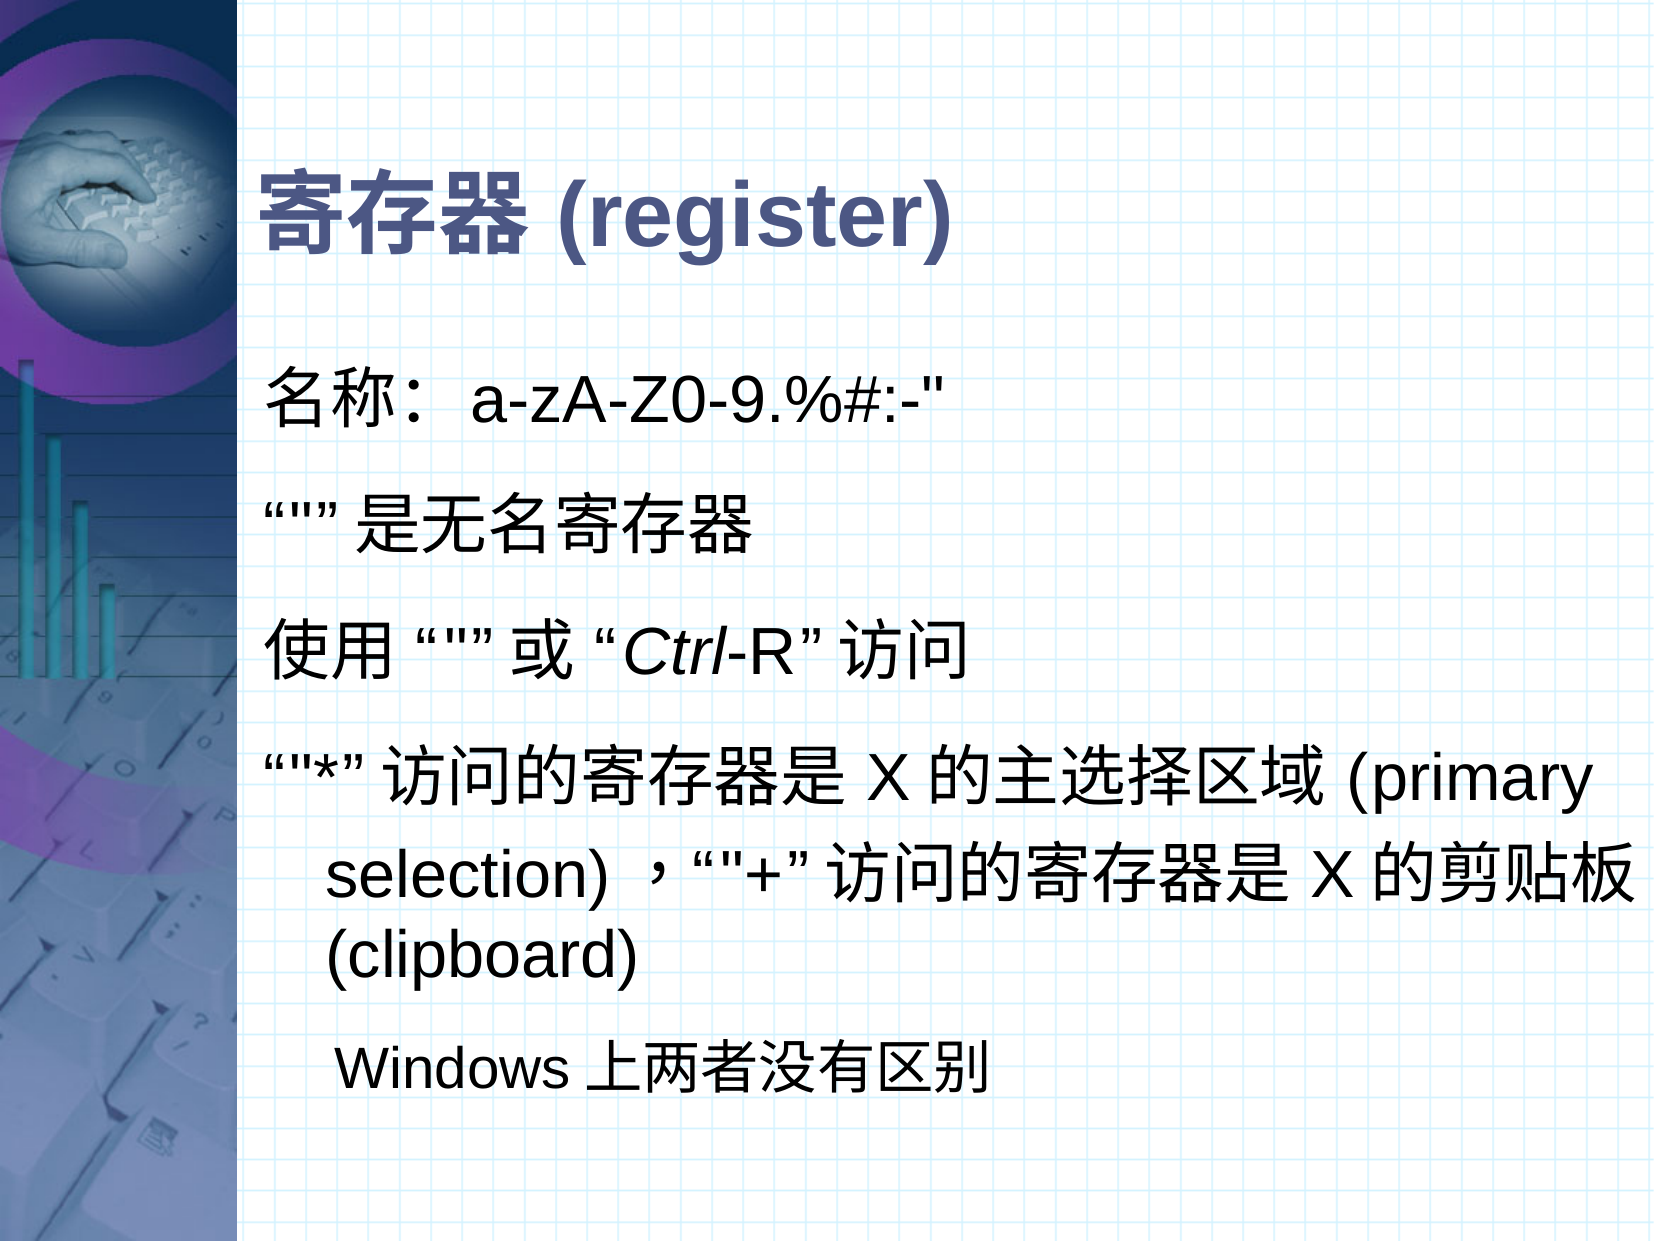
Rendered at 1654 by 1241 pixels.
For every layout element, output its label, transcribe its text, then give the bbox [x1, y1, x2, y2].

list 名称： a-zA-Z0-9.%#:-" “ " ”是无名寄存器 使用 “ " ”或 “ Ctrl-R ”访问 “ "* ”访问的寄存器是X的主选择区域( primary selection)，“ "+ ”访问的寄存器是X的剪贴板(clipboard) Windows上两者没有区别 [254, 344, 1640, 1112]
picture [0, 0, 1654, 1241]
title 寄存器(register) [254, 110, 1640, 303]
